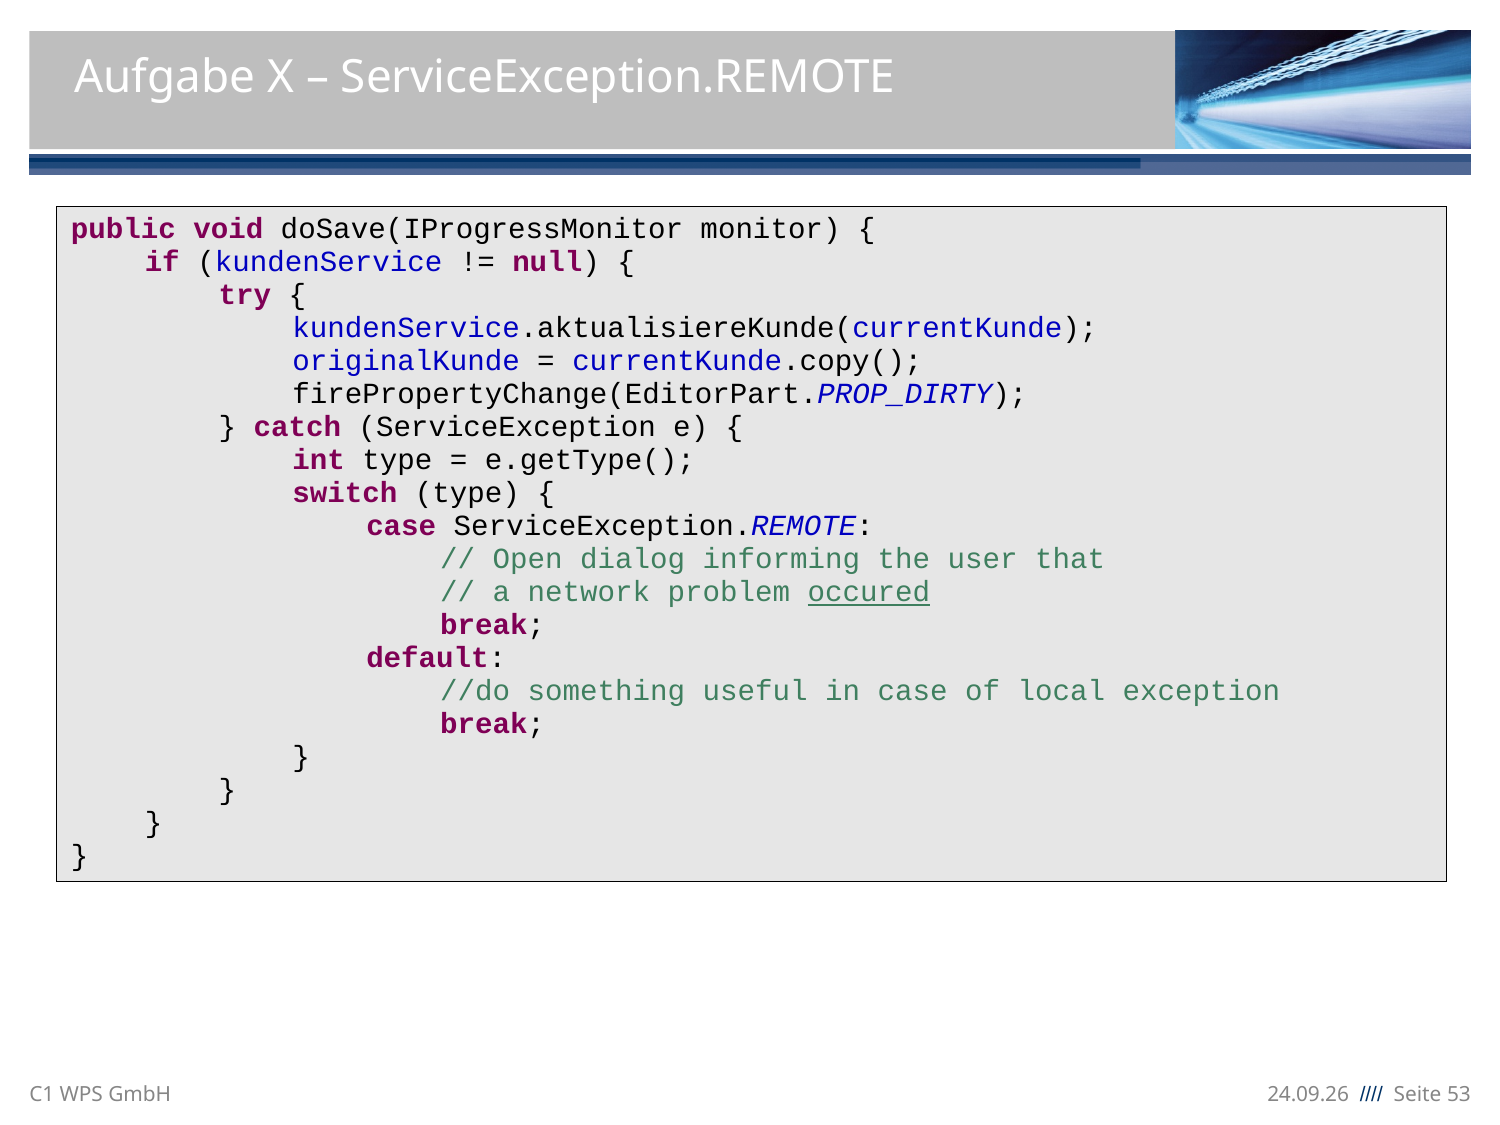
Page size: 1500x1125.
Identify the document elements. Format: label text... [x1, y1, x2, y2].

picture [29, 154, 1471, 175]
title Aufgabe X – ServiceException.REMOTE [29, 31, 1176, 150]
text_box public void doSave(IProgressMonitor monitor) { if (kundenService != null) { try { kundenService.aktualisiereKunde(currentKunde); originalKunde = currentKunde.copy(); firePropertyChange(EditorPart.PROP_DIRTY); } catch (ServiceException e) { int type = e.getType(); switch (type) { case ServiceException.REMOTE: // Open dialog informing the user that // a network problem occured break; default: //do something useful in case of local exception break; } } } } [56, 206, 1447, 869]
picture [1175, 30, 1471, 149]
